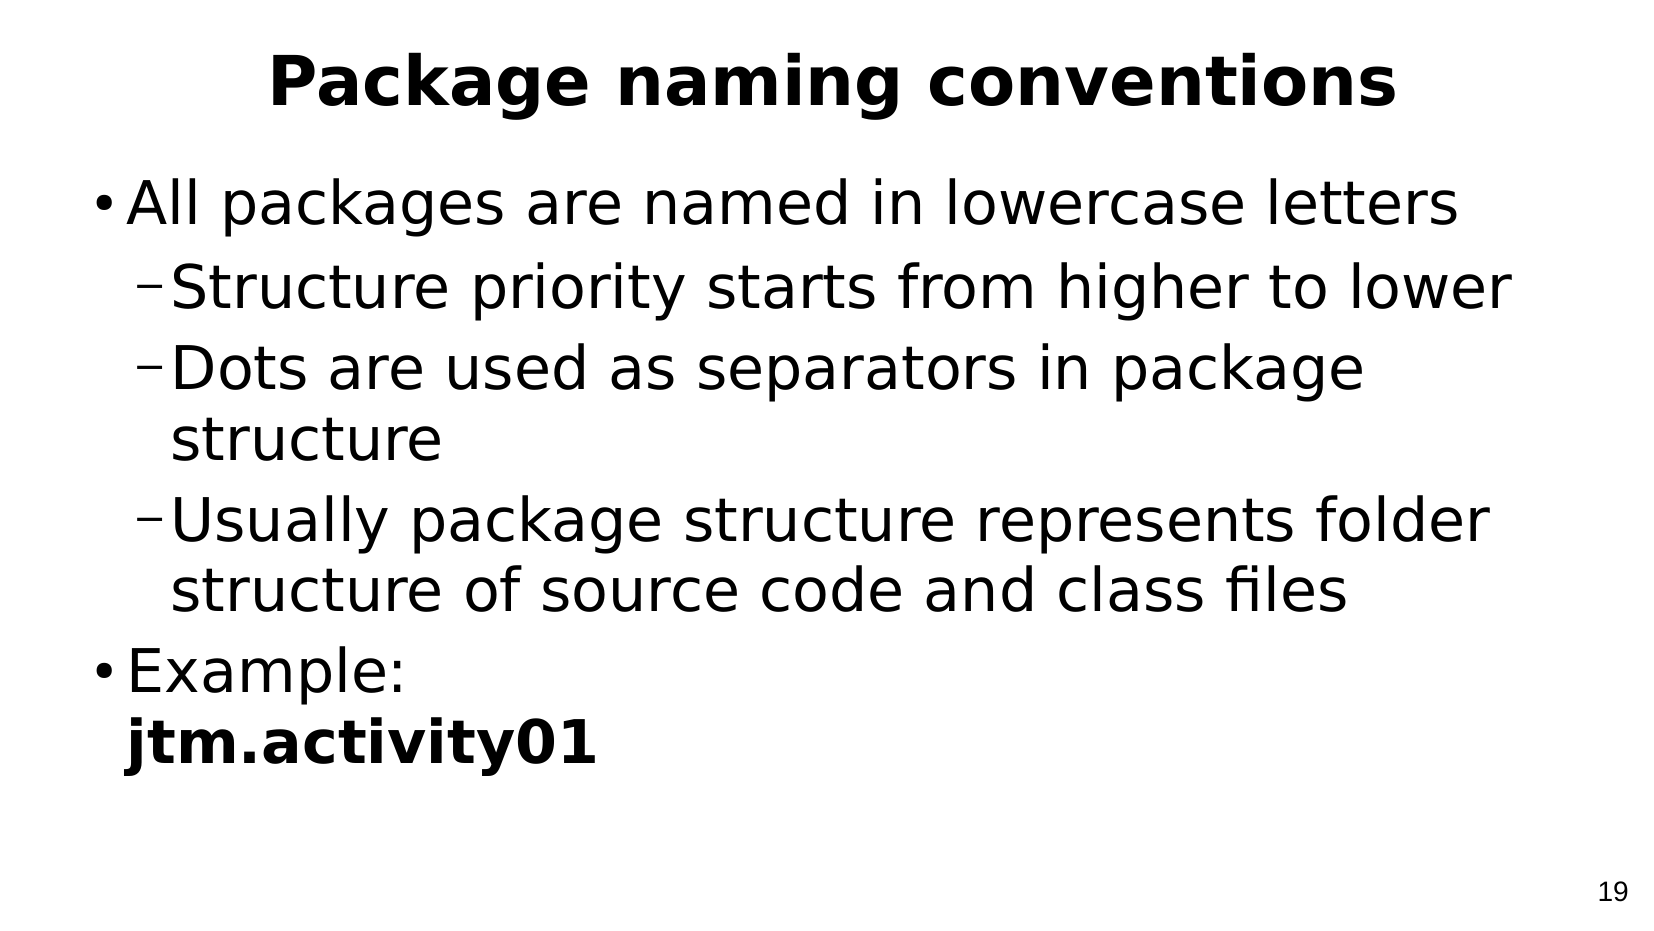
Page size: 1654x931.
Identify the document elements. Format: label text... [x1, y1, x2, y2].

list All packages are named in lowercase letters Structure priority starts from higher to lower Dots are used as separators in package structure Usually package structure represents folder structure of source code and class files Example: jtm.activity01 [82, 168, 1538, 889]
title Package naming conventions [36, 41, 1632, 122]
